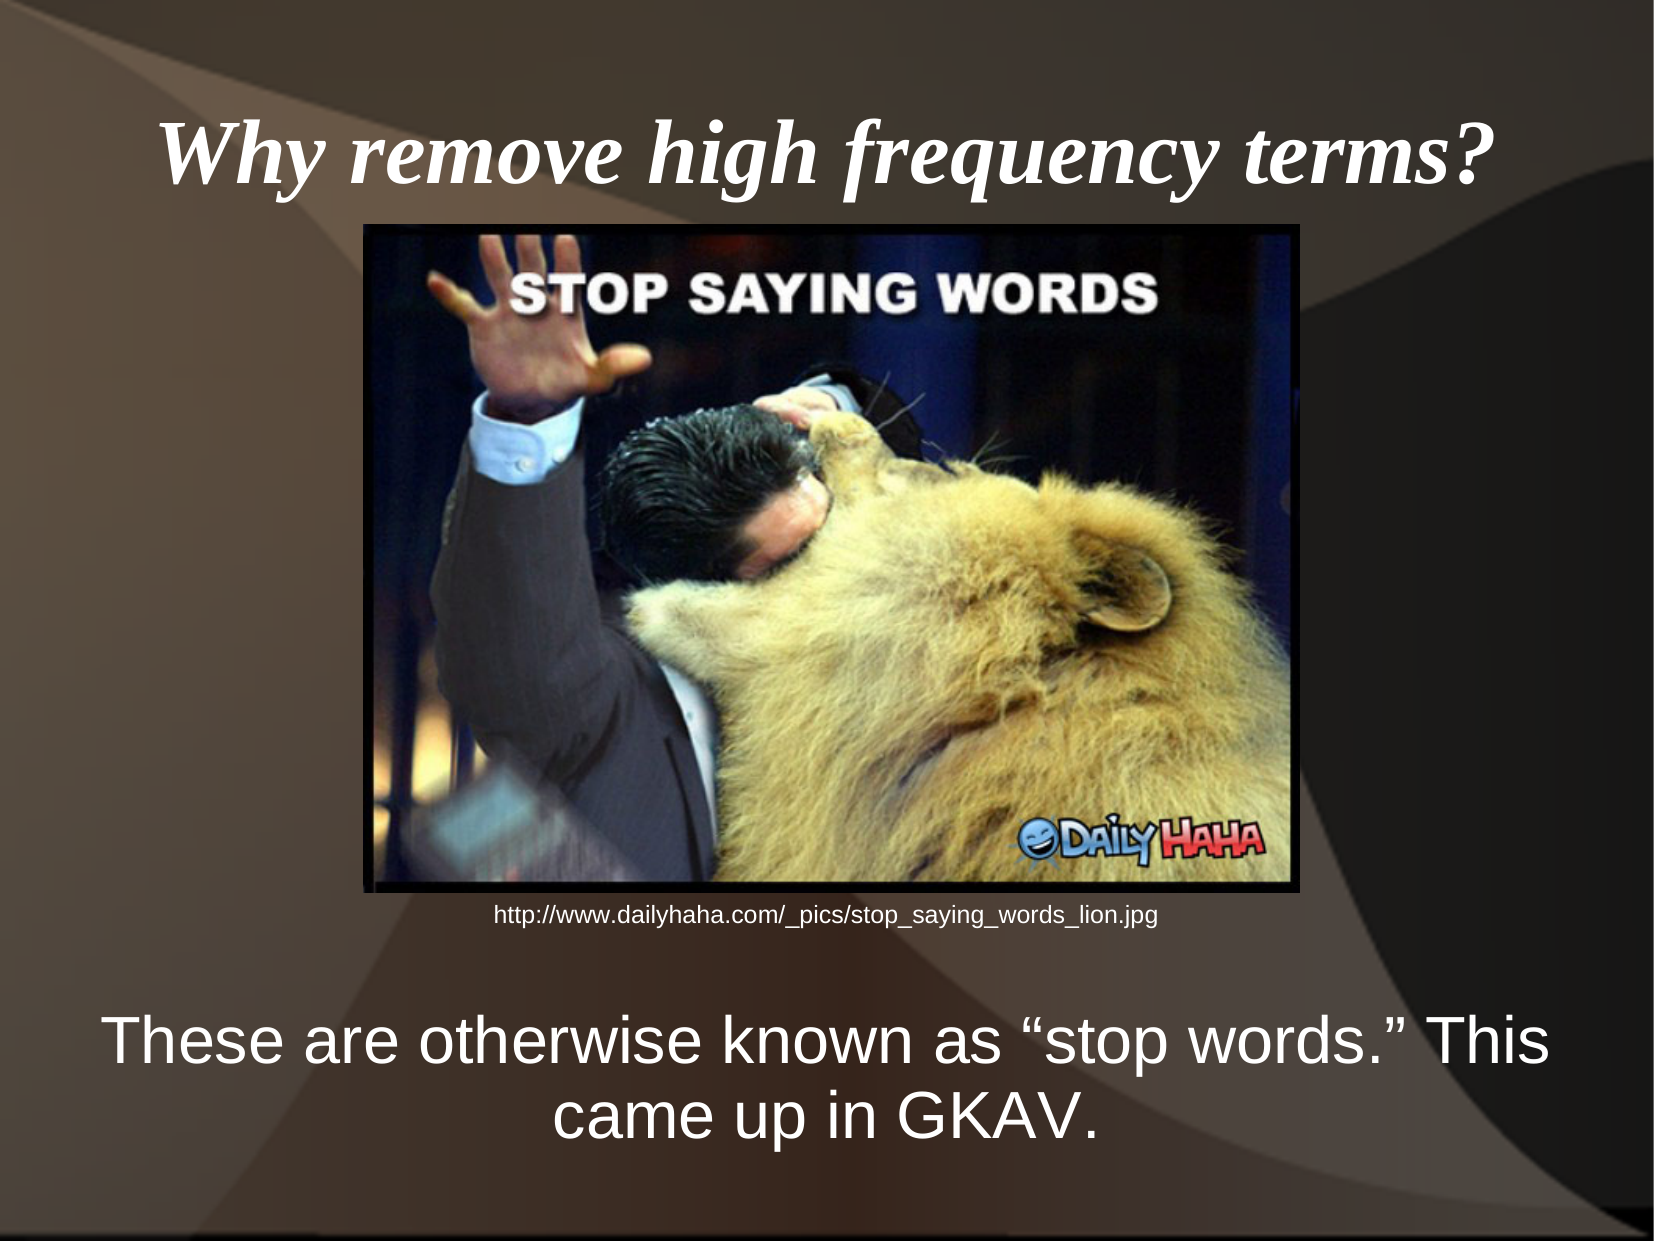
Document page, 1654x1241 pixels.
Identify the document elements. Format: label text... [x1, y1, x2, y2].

picture [0, 0, 1654, 1241]
subtitle http://www.dailyhaha.com/_pics/stop_saying_words_lion.jpg These are otherwise known as “stop words.” This came up in GKAV. [82, 246, 1571, 1153]
title Why remove high frequency terms? [82, 56, 1571, 246]
